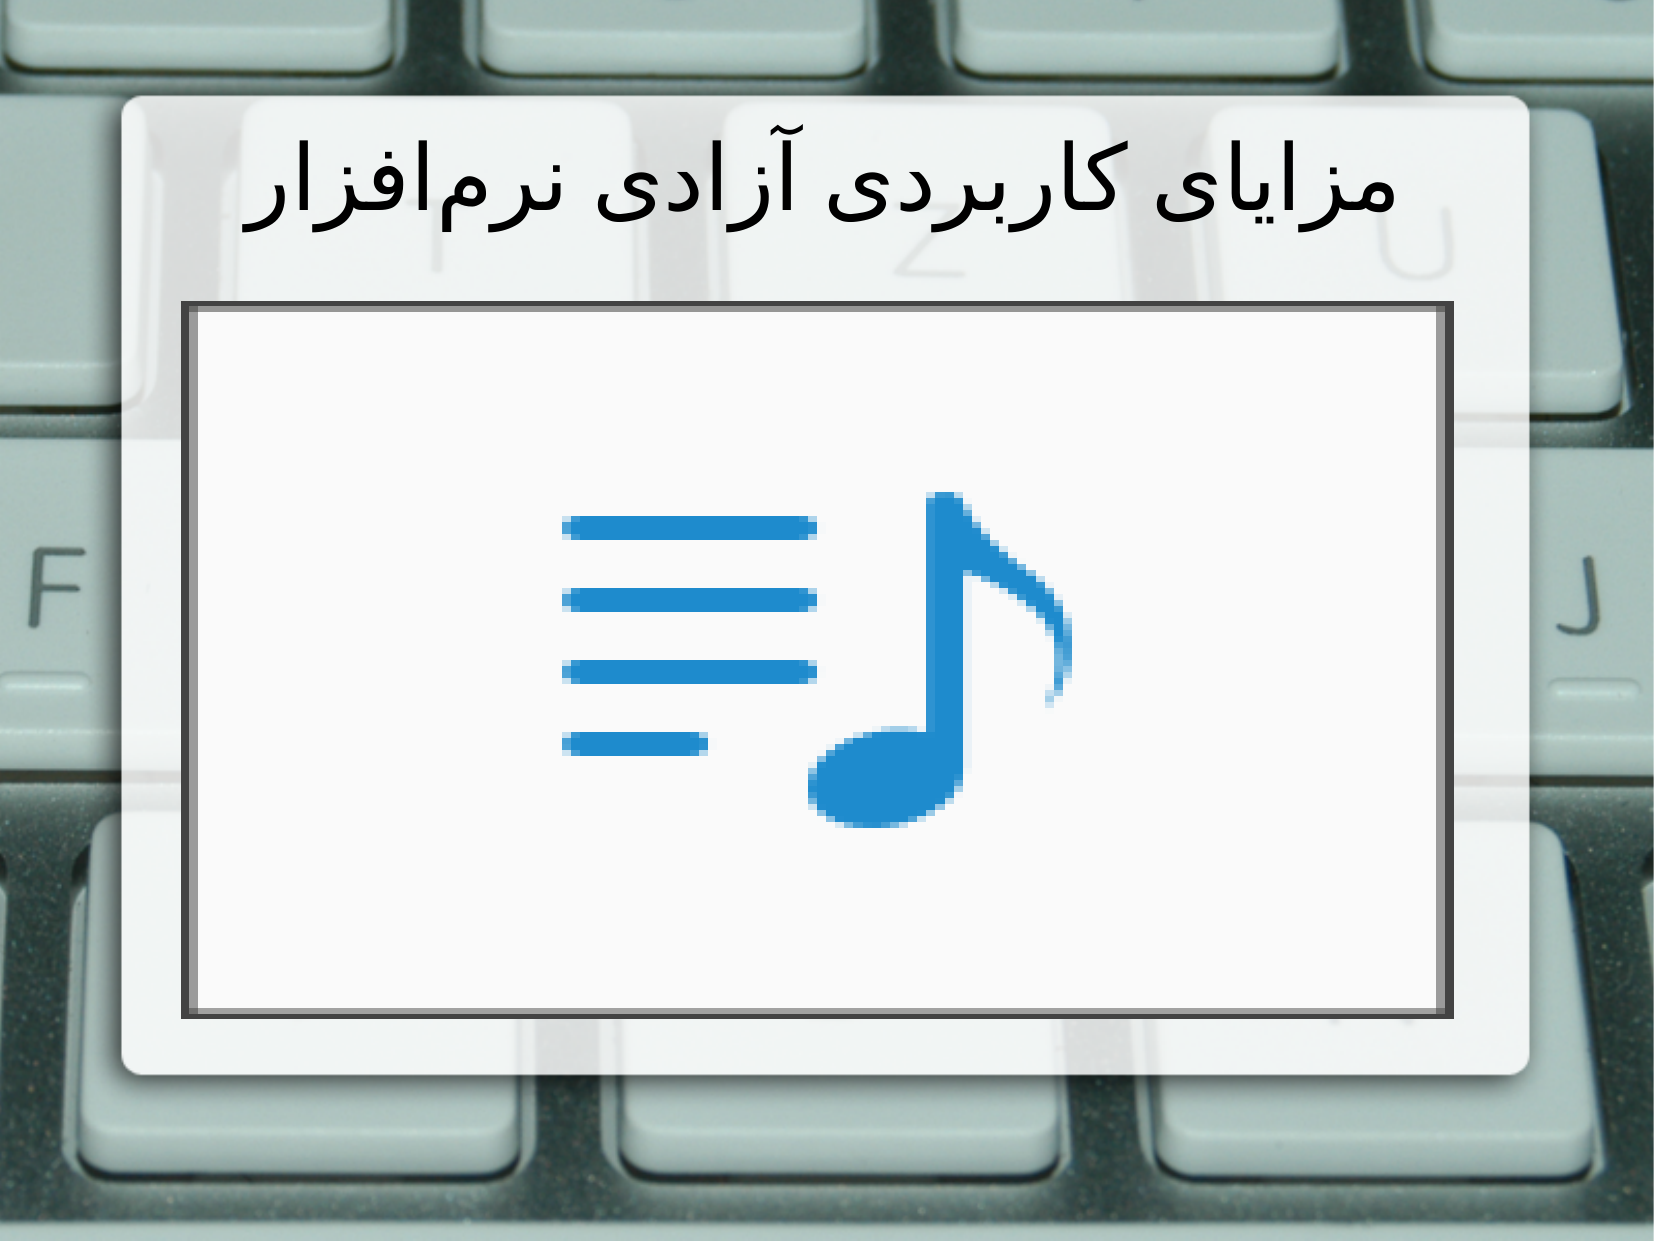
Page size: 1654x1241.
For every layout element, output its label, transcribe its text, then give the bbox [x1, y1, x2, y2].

picture [0, 0, 1654, 1241]
title مزایای کاربردی آزادی نرم‌افزار [120, 105, 1531, 272]
text_box [180, 300, 1456, 1021]
